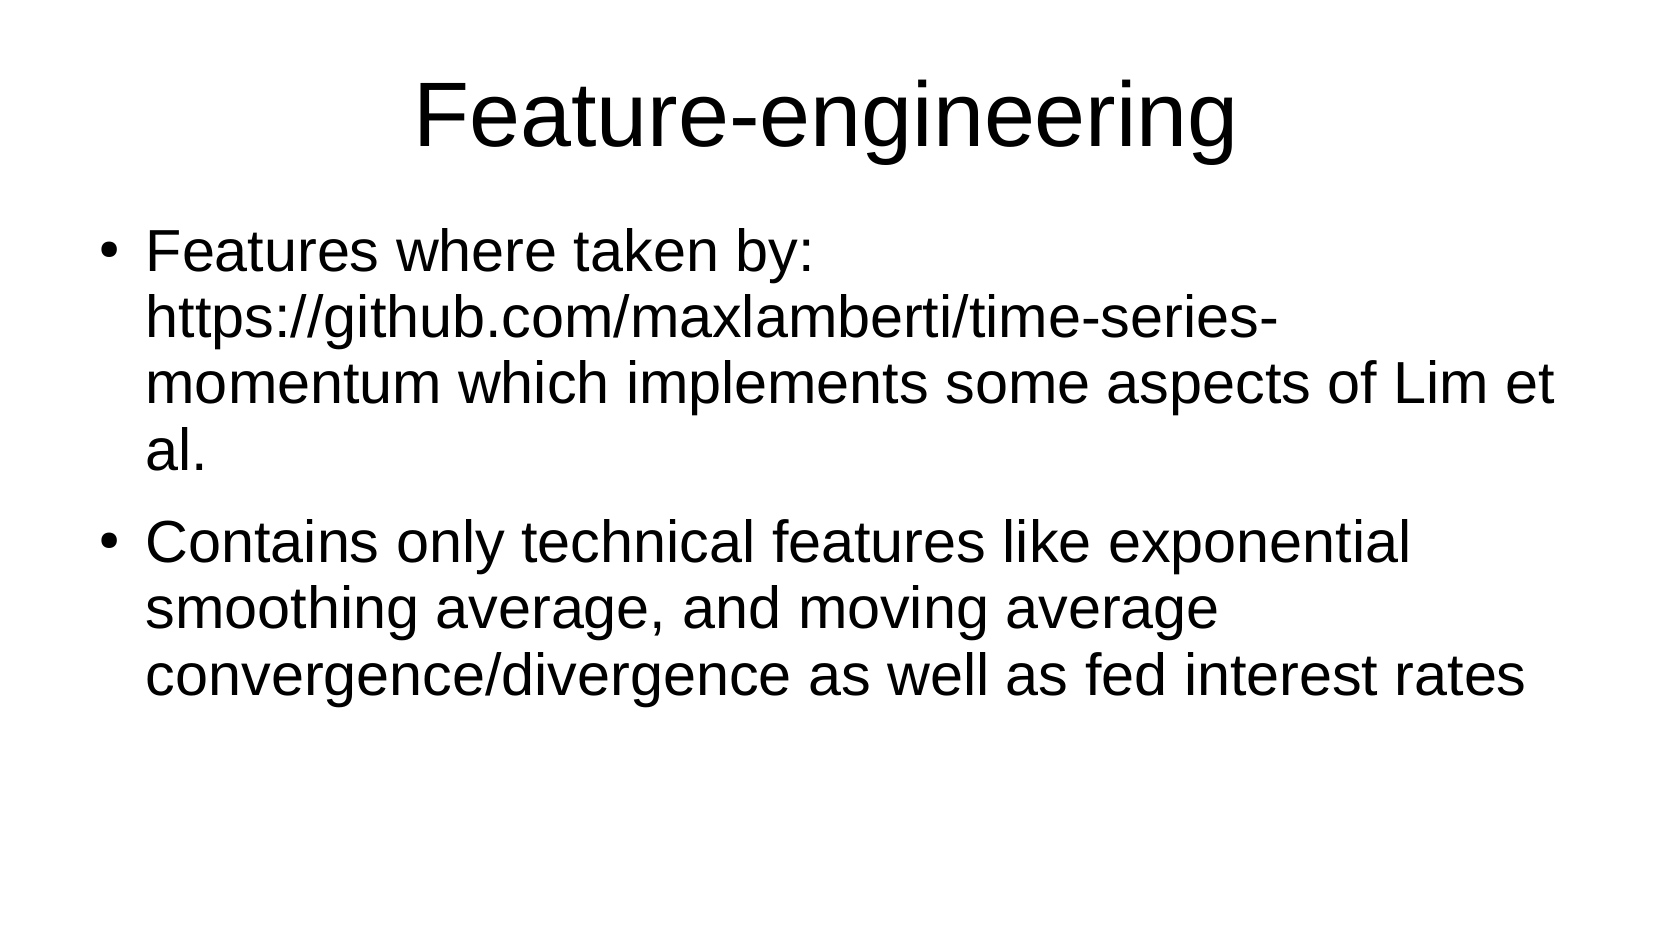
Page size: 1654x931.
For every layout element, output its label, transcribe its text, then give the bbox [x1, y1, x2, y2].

title Feature-engineering [82, 37, 1571, 193]
list Features where taken by: https://github.com/maxlamberti/time-series-momentum which implements some aspects of Lim et al. Contains only technical features like exponential smoothing average, and moving average convergence/divergence as well as fed interest rates [82, 217, 1571, 758]
